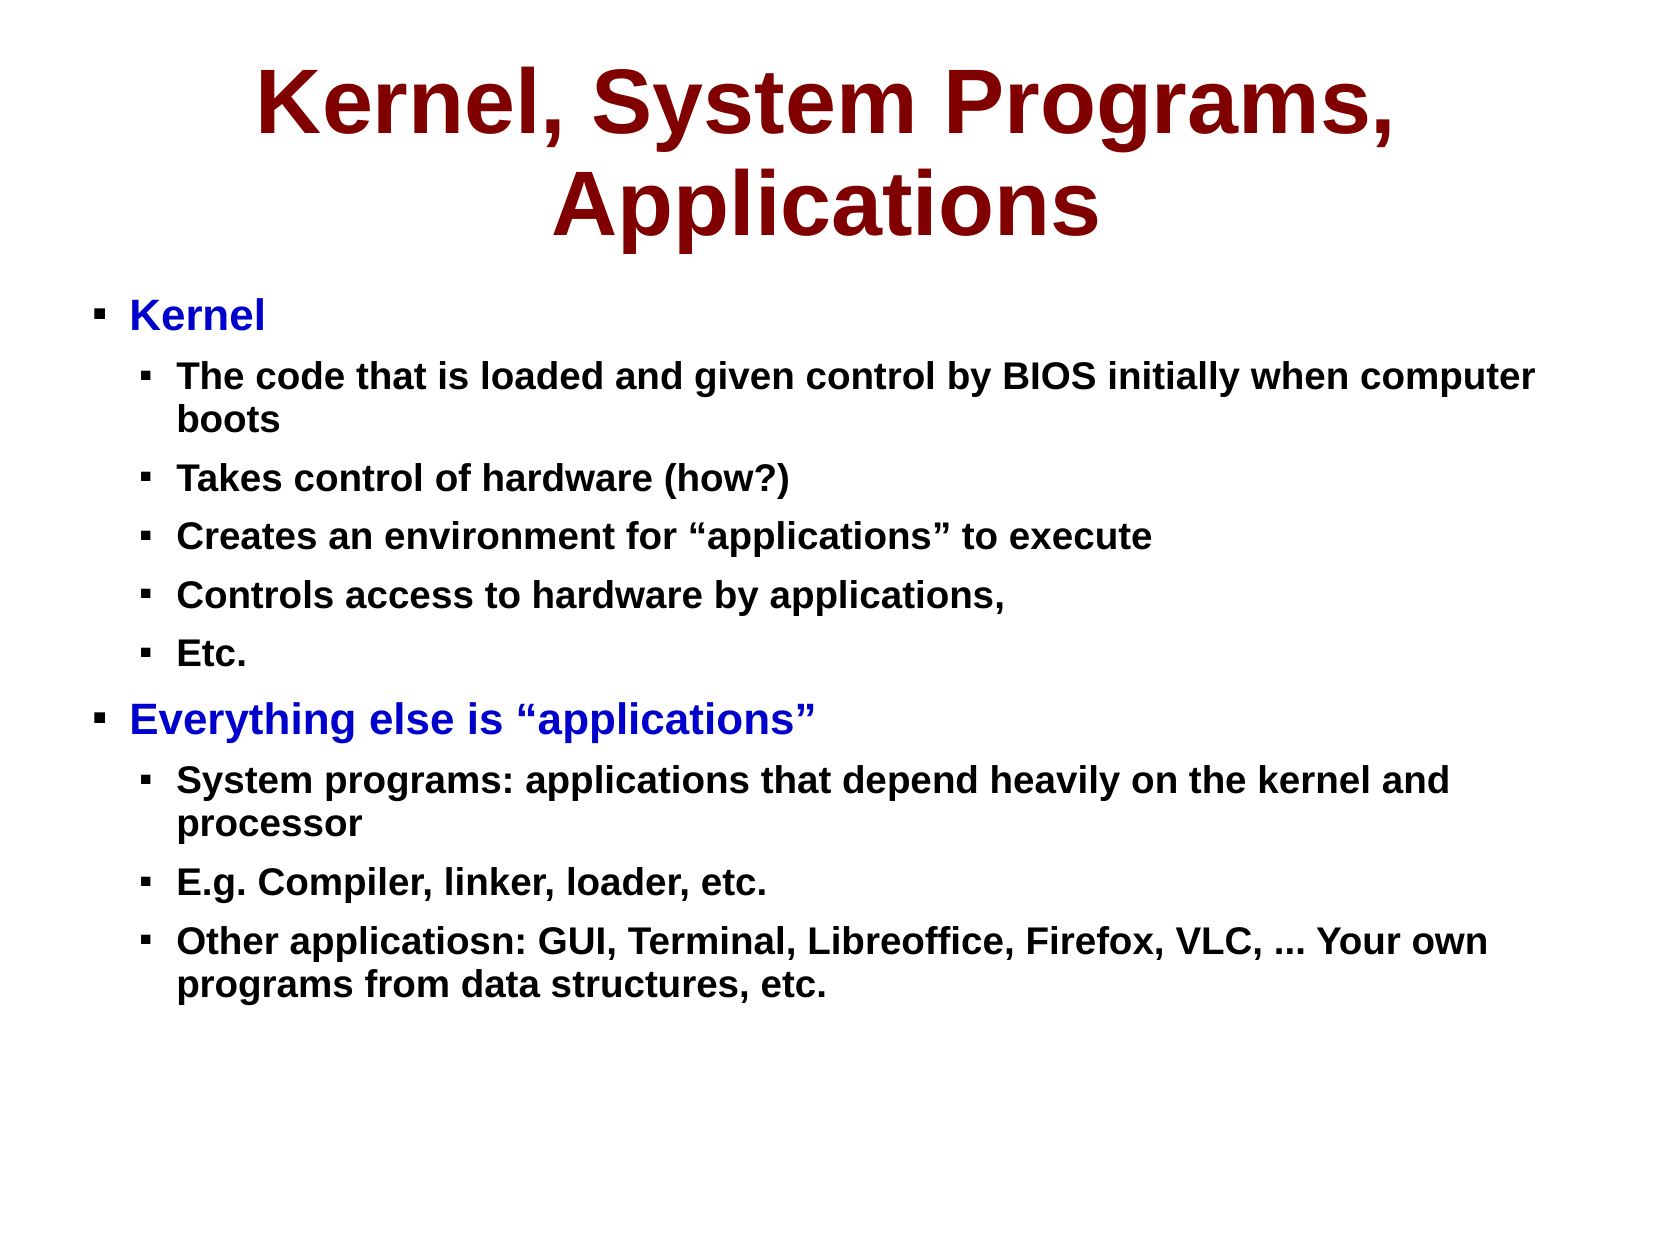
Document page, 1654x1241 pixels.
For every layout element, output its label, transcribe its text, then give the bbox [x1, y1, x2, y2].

title Kernel, System Programs, Applications [82, 49, 1571, 257]
list Kernel The code that is loaded and given control by BIOS initially when computer boots Takes control of hardware (how?) Creates an environment for “applications” to execute Controls access to hardware by applications, Etc. Everything else is “applications” System programs: applications that depend heavily on the kernel and processor E.g. Compiler, linker, loader, etc. Other applicatiosn: GUI, Terminal, Libreoffice, Firefox, VLC, ... Your own programs from data structures, etc. [82, 290, 1571, 1010]
